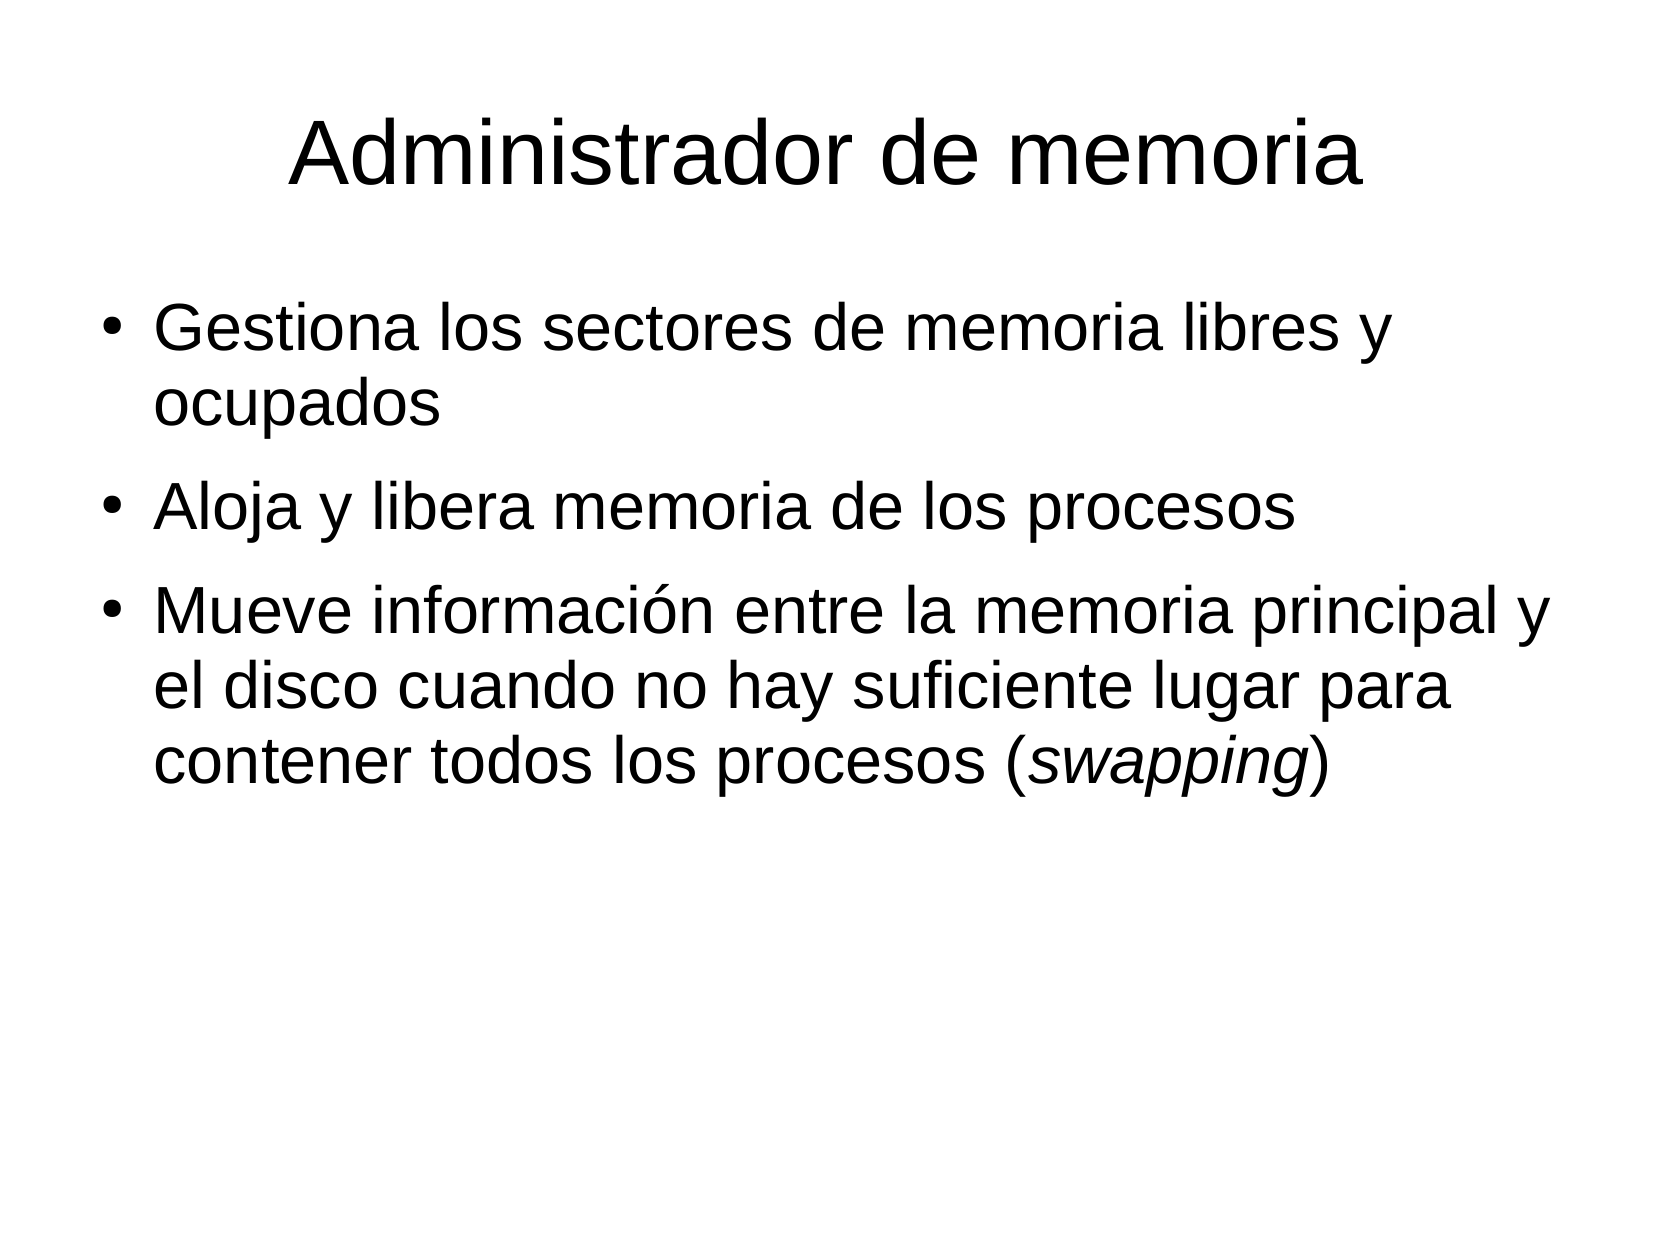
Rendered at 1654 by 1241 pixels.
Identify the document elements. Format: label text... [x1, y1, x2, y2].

title Administrador de memoria [82, 49, 1571, 257]
list Gestiona los sectores de memoria libres y ocupados Aloja y libera memoria de los procesos Mueve información entre la memoria principal y el disco cuando no hay suficiente lugar para contener todos los procesos (swapping) [82, 290, 1571, 1109]
